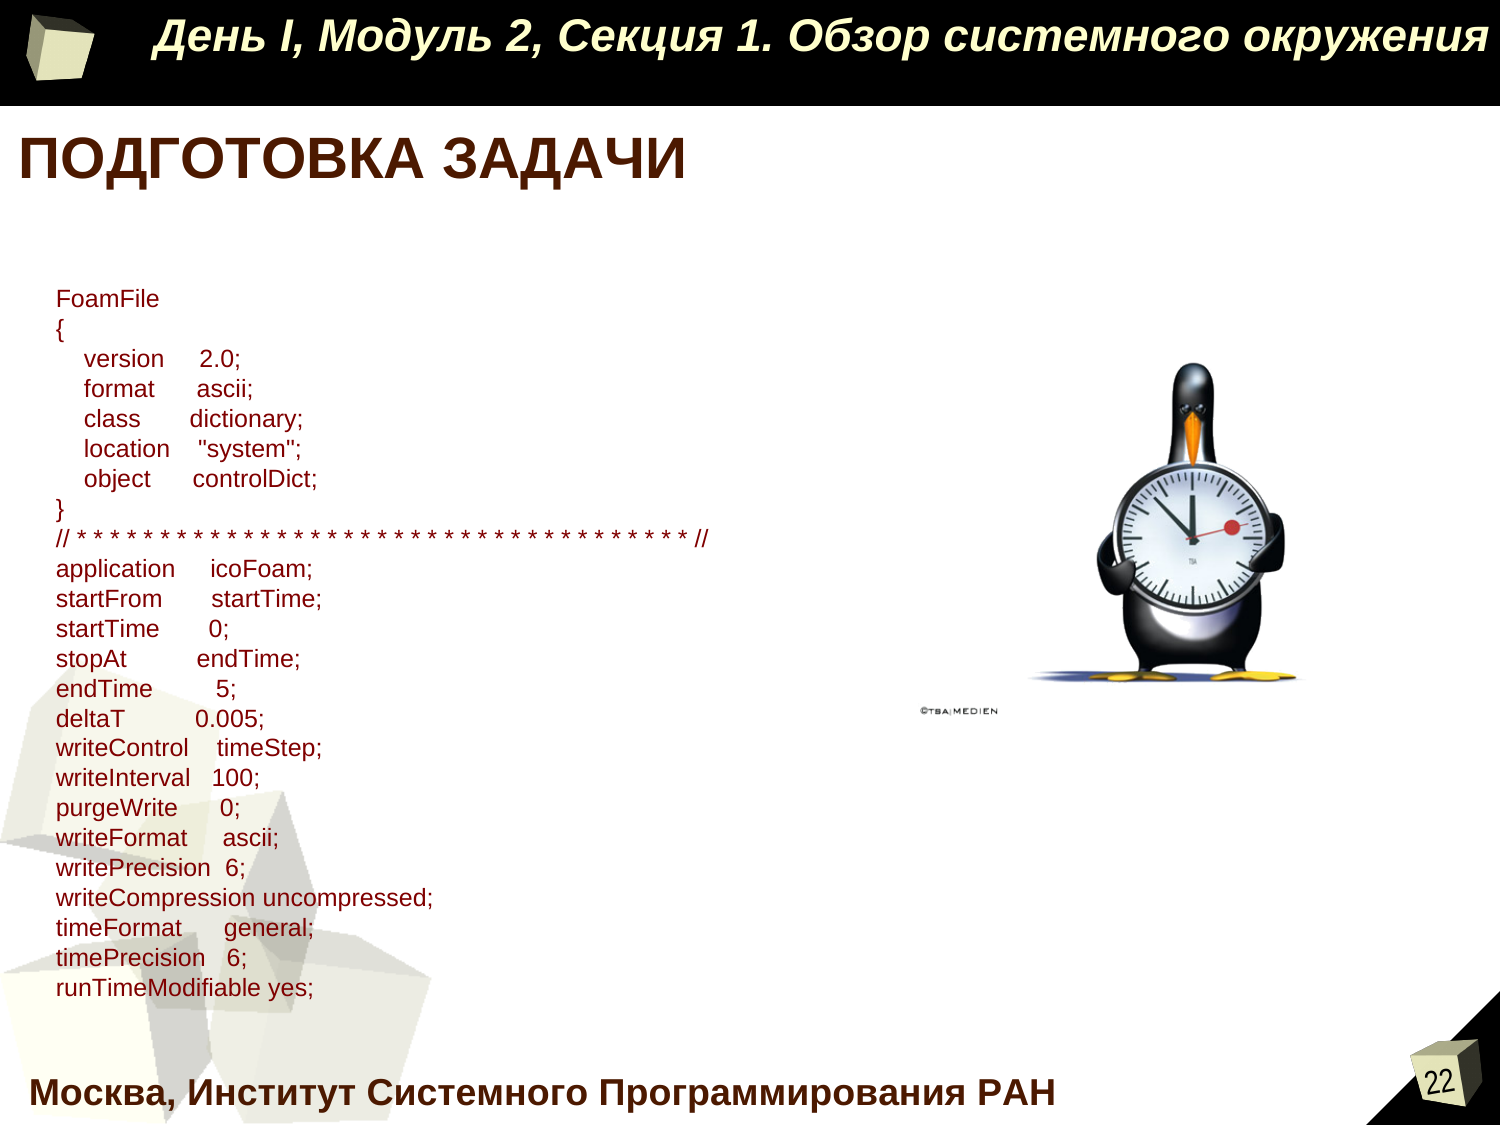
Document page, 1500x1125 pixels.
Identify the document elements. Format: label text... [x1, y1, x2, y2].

picture [0, 659, 433, 1125]
picture [423, 1088, 433, 1102]
picture [915, 302, 1471, 719]
text_box ПОДГОТОВКА ЗАДАЧИ [4, 112, 1500, 198]
text_box FoamFile { version 2.0; format ascii; class dictionary; location "system"; object controlDict; } // * * * * * * * * * * * * * * * * * * * * * * * * * * * * * * * * * * * * * // application icoFoam; startFrom startTime; startTime 0; stopAt endTime; endTime 5; deltaT 0.005; writeControl timeStep; writeInterval 100; purgeWrite 0; writeFormat ascii; writePrecision 6; writeCompression uncompressed; timeFormat general; timePrecision 6; runTimeModifiable yes; [41, 198, 951, 1010]
